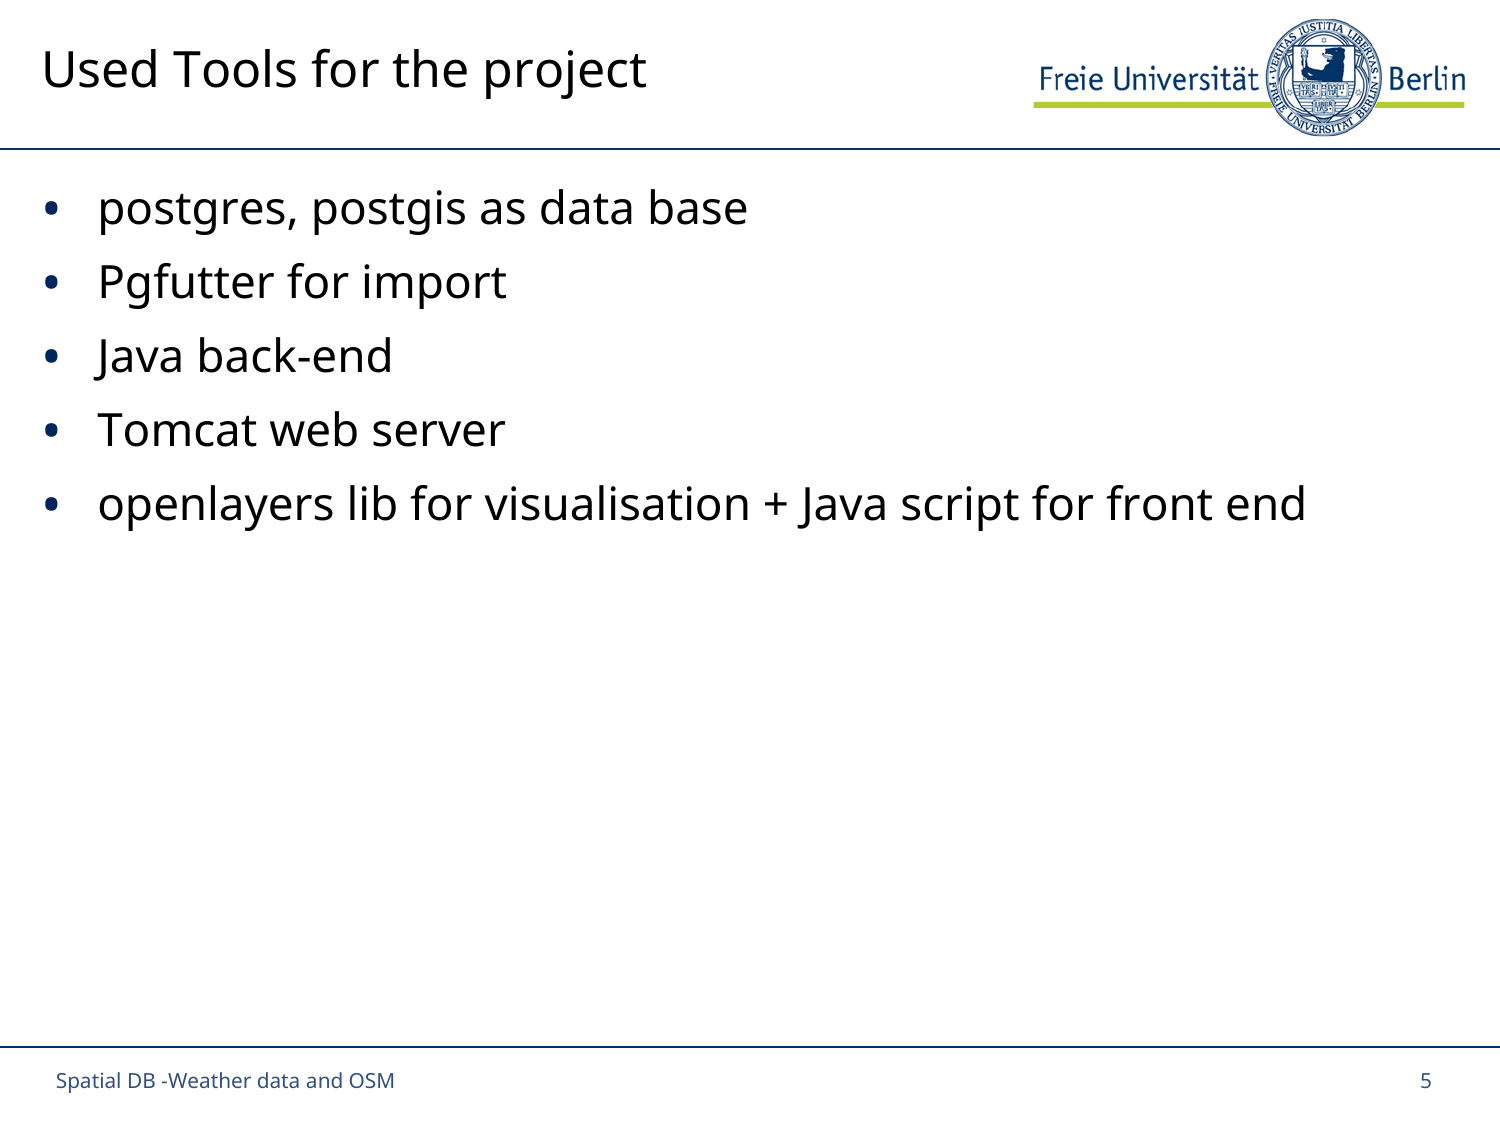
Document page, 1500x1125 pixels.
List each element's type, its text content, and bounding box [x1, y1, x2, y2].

title Used Tools for the project [41, 0, 1016, 138]
picture [1033, 19, 1470, 137]
list postgres, postgis as data base Pgfutter for import Java back-end Tomcat web server openlayers lib for visualisation + Java script for front end [41, 175, 1447, 829]
